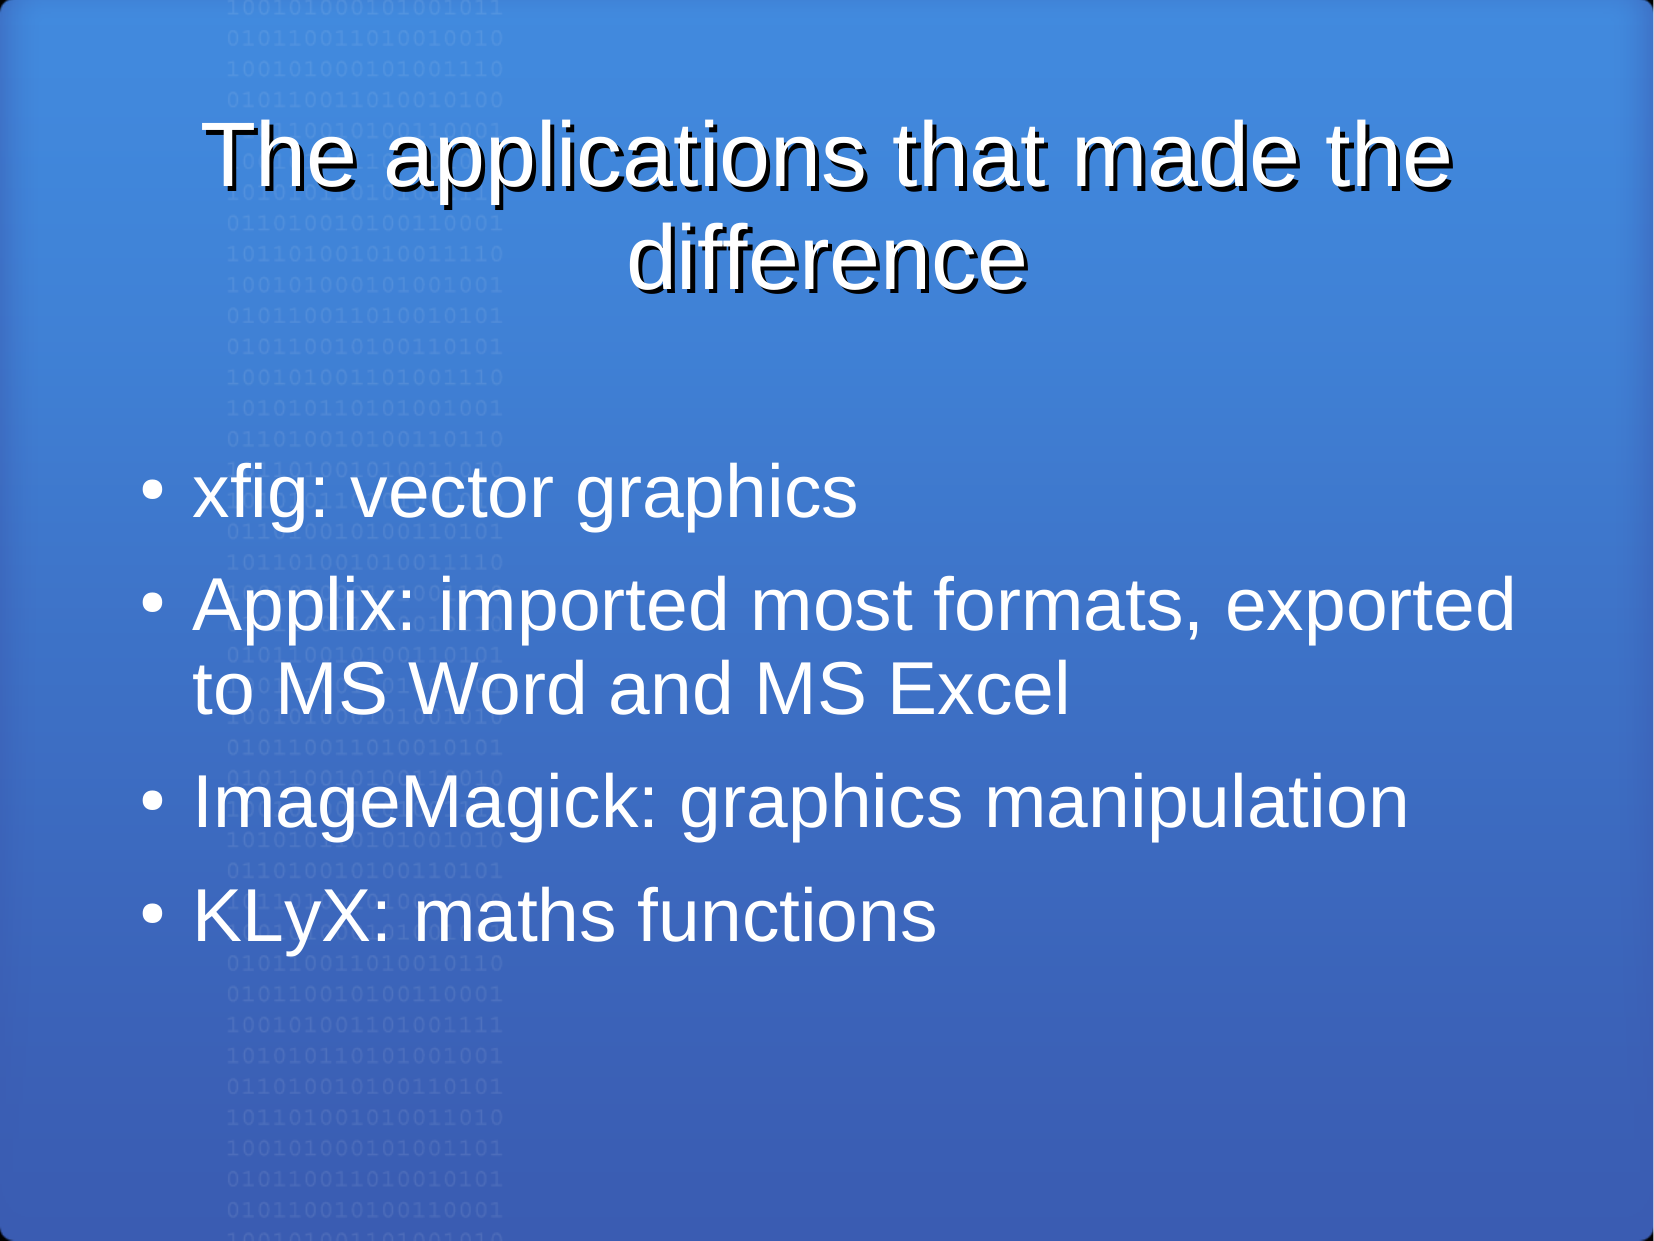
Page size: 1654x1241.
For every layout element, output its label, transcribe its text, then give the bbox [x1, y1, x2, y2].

title The applications that made the difference [121, 102, 1534, 311]
list xfig: vector graphics Applix: imported most formats, exported to MS Word and MS Excel ImageMagick: graphics manipulation KLyX: maths functions [121, 344, 1534, 1112]
picture [0, 0, 1654, 1241]
